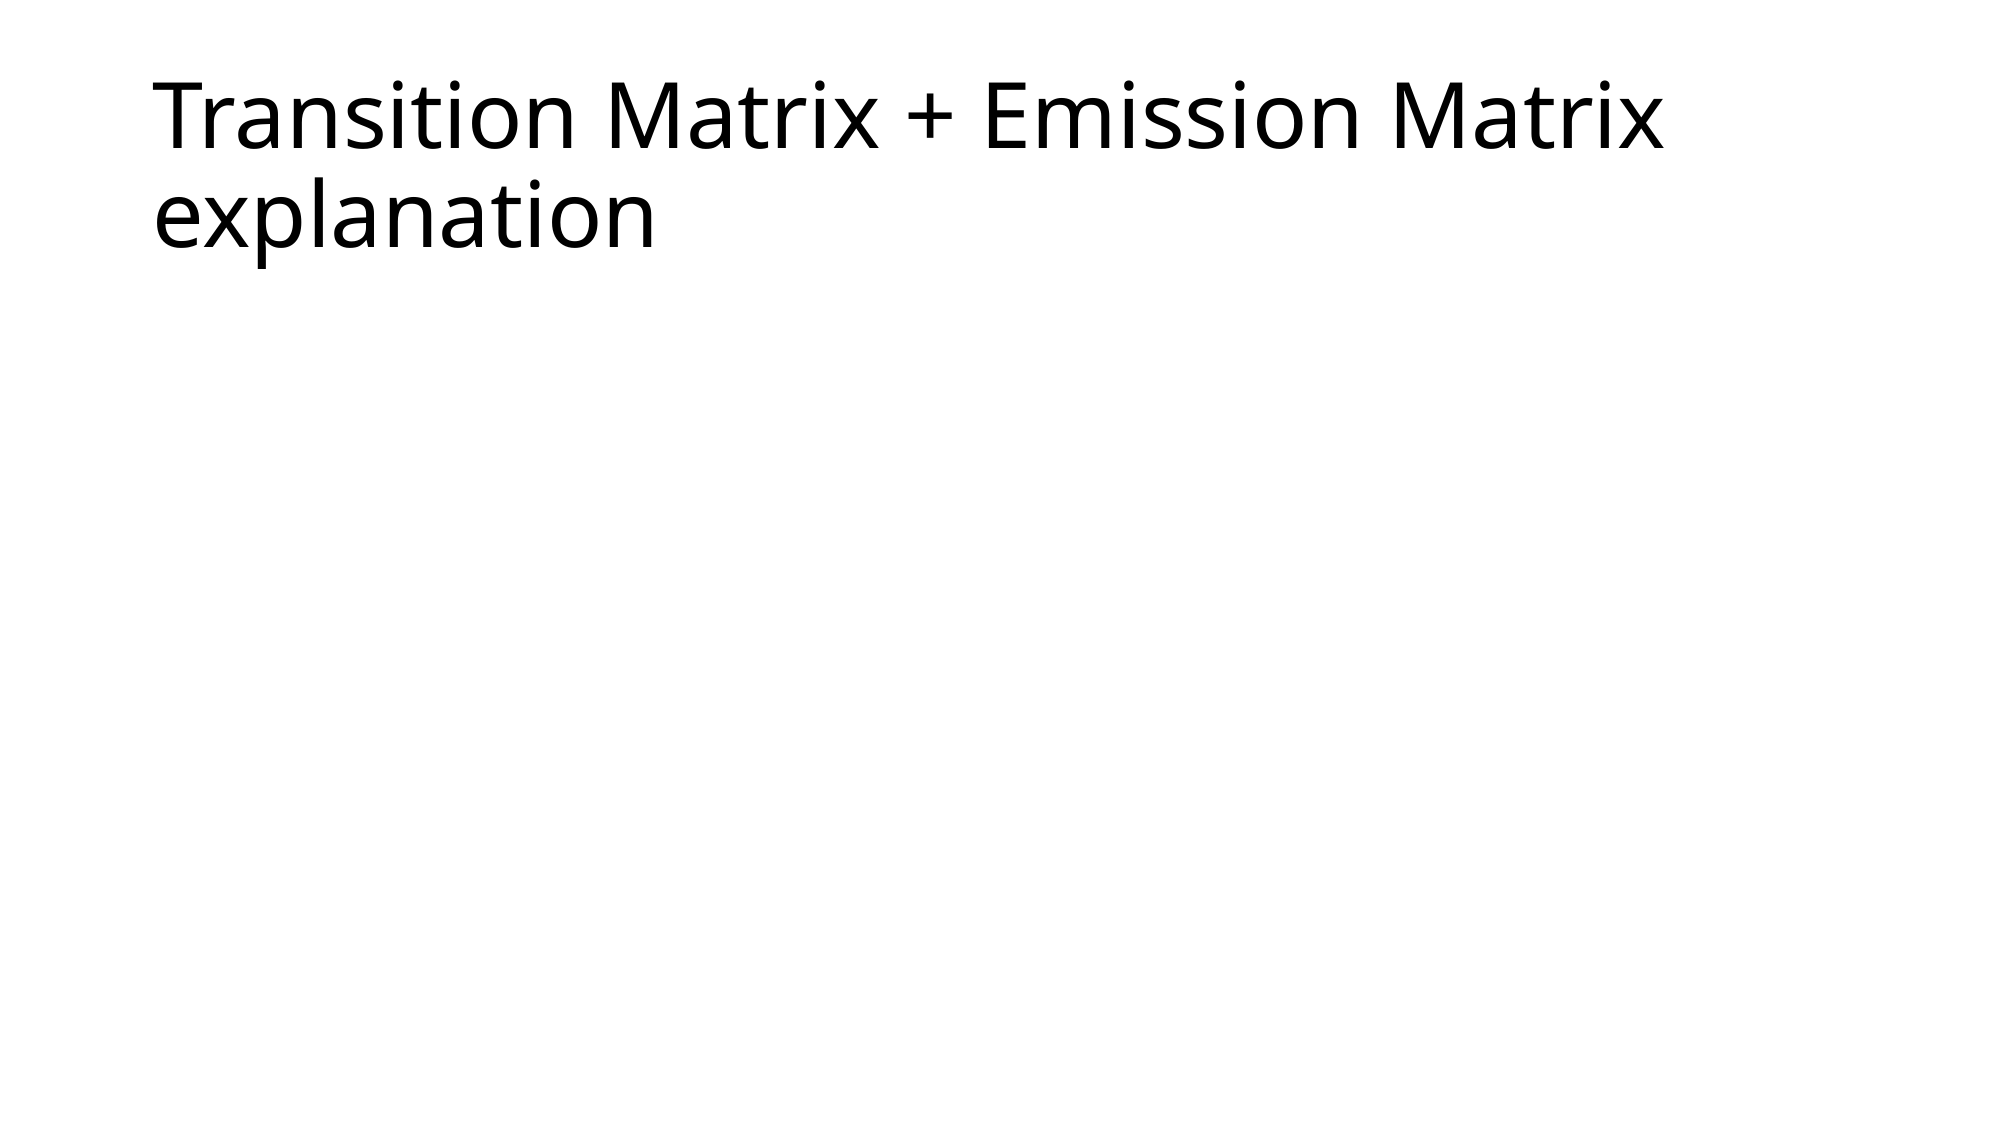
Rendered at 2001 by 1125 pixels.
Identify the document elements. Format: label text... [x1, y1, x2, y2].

title Transition Matrix + Emission Matrix explanation [137, 59, 1863, 278]
